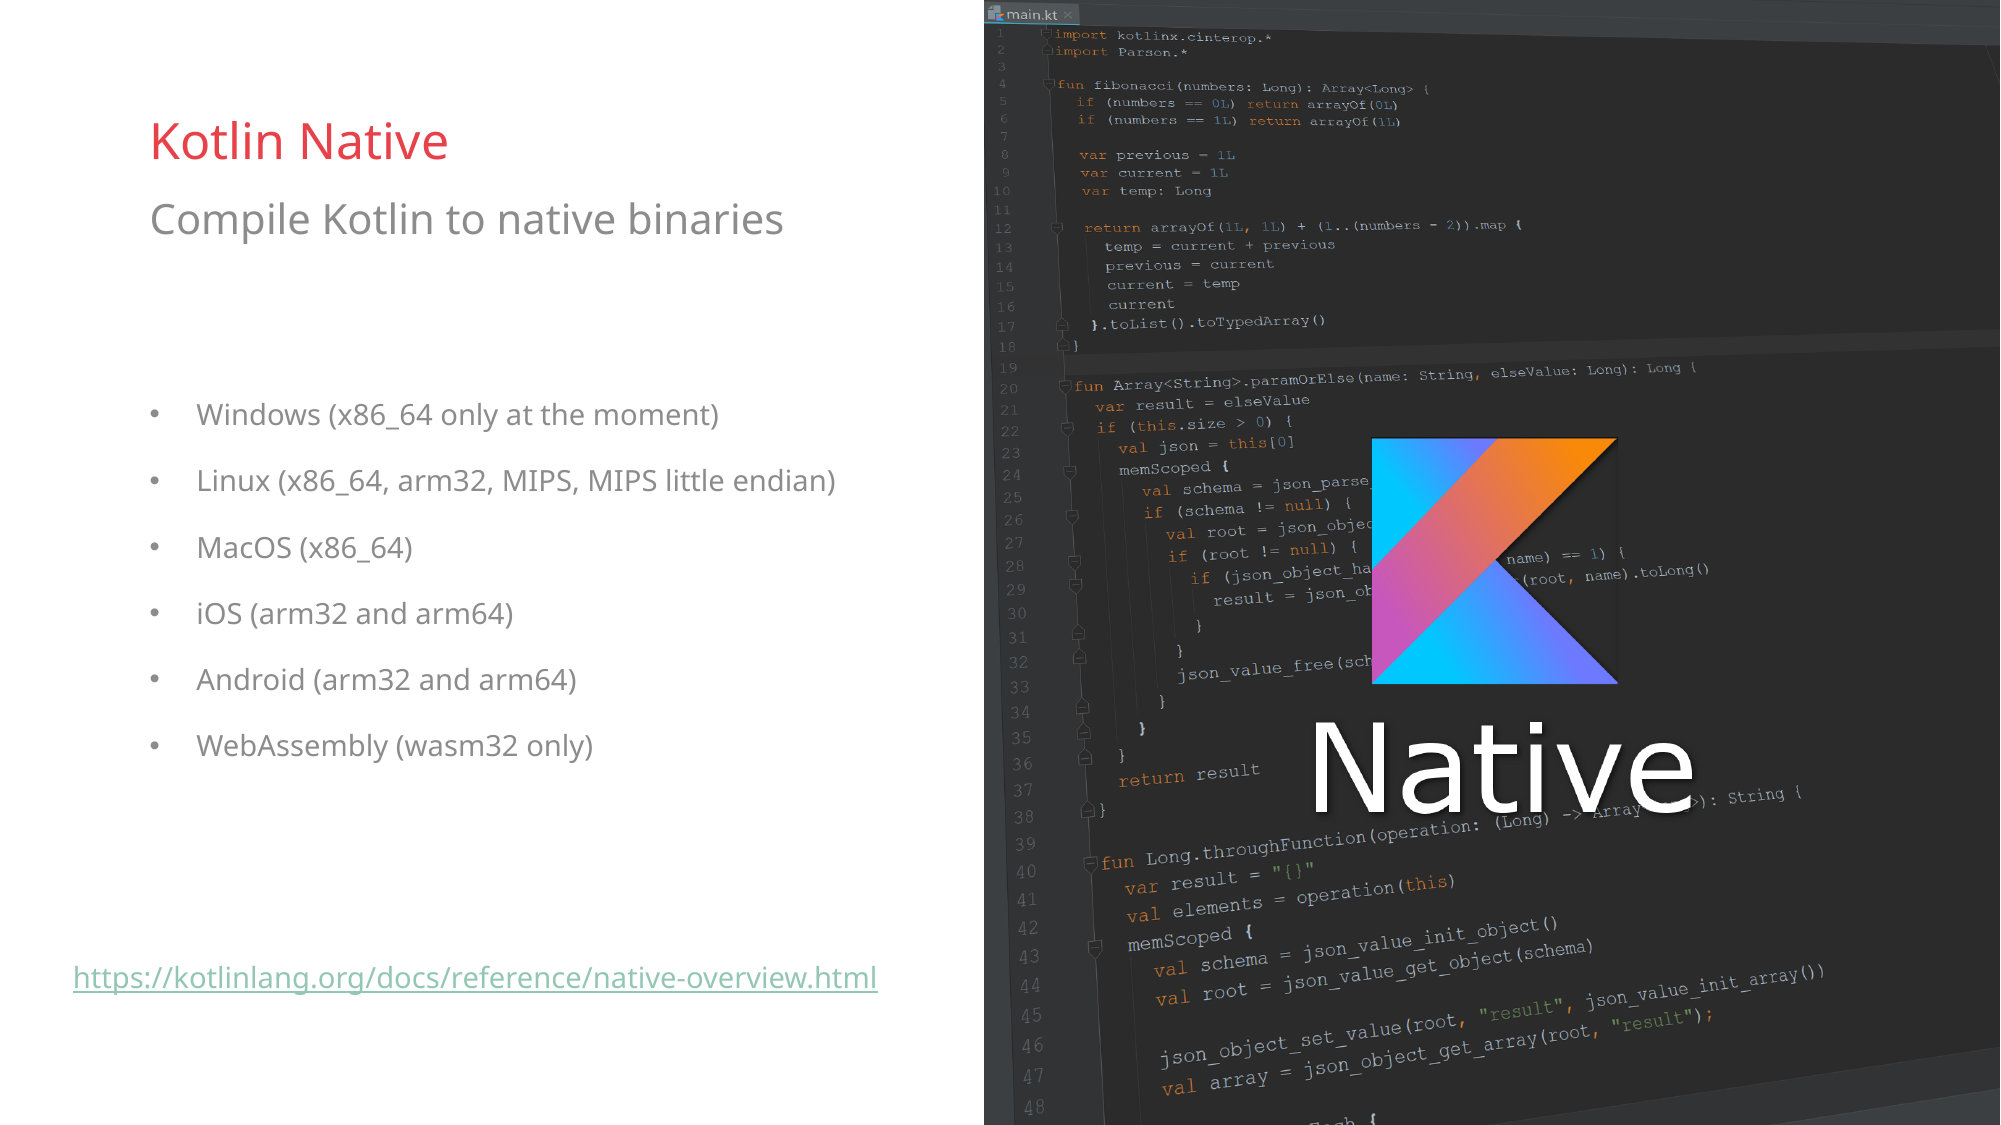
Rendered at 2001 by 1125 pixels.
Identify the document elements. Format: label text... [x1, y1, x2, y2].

picture [984, 0, 2000, 1125]
text_box https://kotlinlang.org/docs/reference/native-overview.html [58, 952, 893, 1007]
list Windows (x86_64 only at the moment) Linux (x86_64, arm32, MIPS, MIPS little endian) MacOS (x86_64) iOS (arm32 and arm64) Android (arm32 and arm64) WebAssembly (wasm32 only) [149, 268, 953, 1013]
list Compile Kotlin to native binaries [149, 177, 953, 244]
list Kotlin Native [149, 92, 984, 171]
